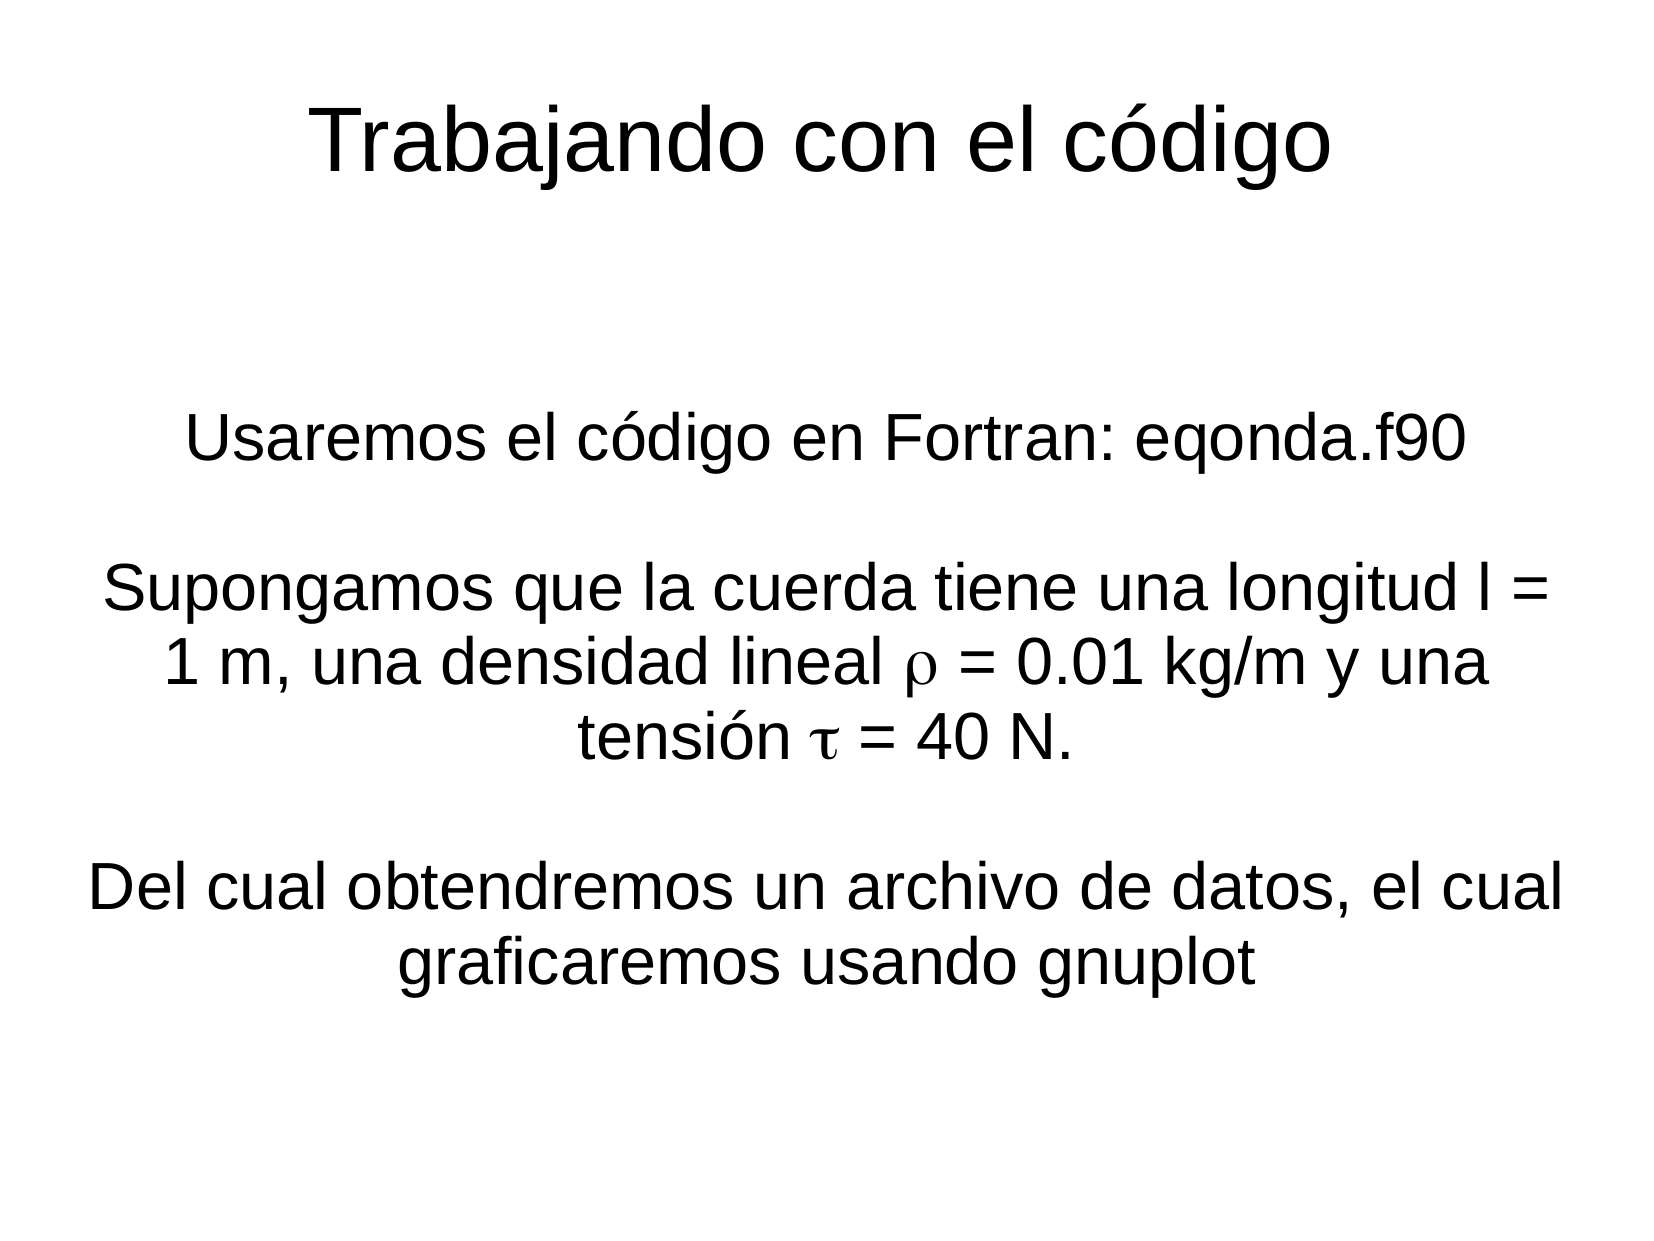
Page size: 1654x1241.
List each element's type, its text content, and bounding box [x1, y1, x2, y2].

title Trabajando con el código [76, 43, 1565, 237]
subtitle Usaremos el código en Fortran: eqonda.f90 Supongamos que la cuerda tiene una longitud l = 1 m, una densidad lineal r = 0.01 kg/m y una tensión t = 40 N. Del cual obtendremos un archivo de datos, el cual graficaremos usando gnuplot [82, 297, 1571, 1102]
